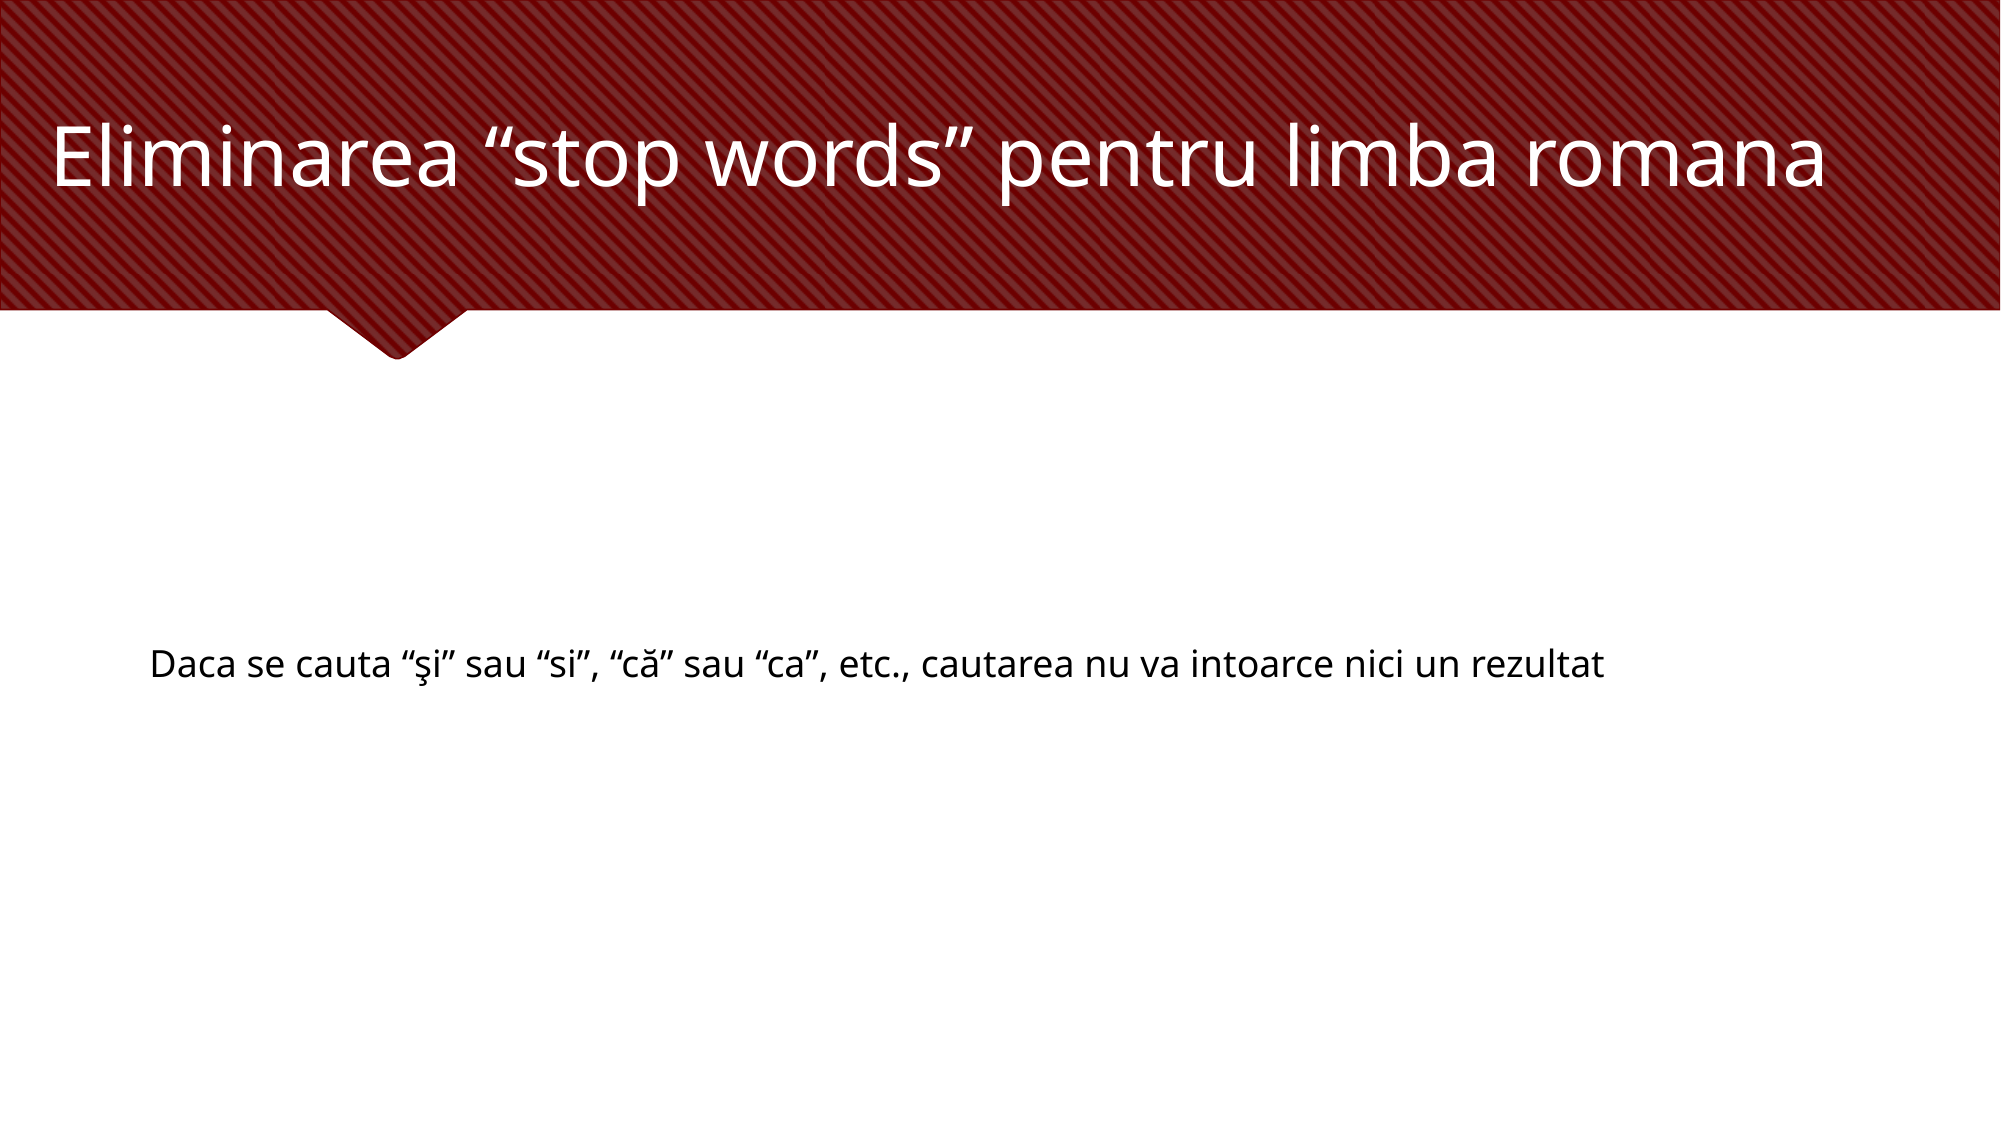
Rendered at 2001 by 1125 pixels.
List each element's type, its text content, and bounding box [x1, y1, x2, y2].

list Daca se cauta “şi” sau “si”, “că” sau “ca”, etc., cautarea nu va intoarce nici un rezultat [134, 364, 1866, 962]
title Eliminarea “stop words” pentru limba romana [34, 73, 1967, 233]
picture [1, 1, 1999, 357]
